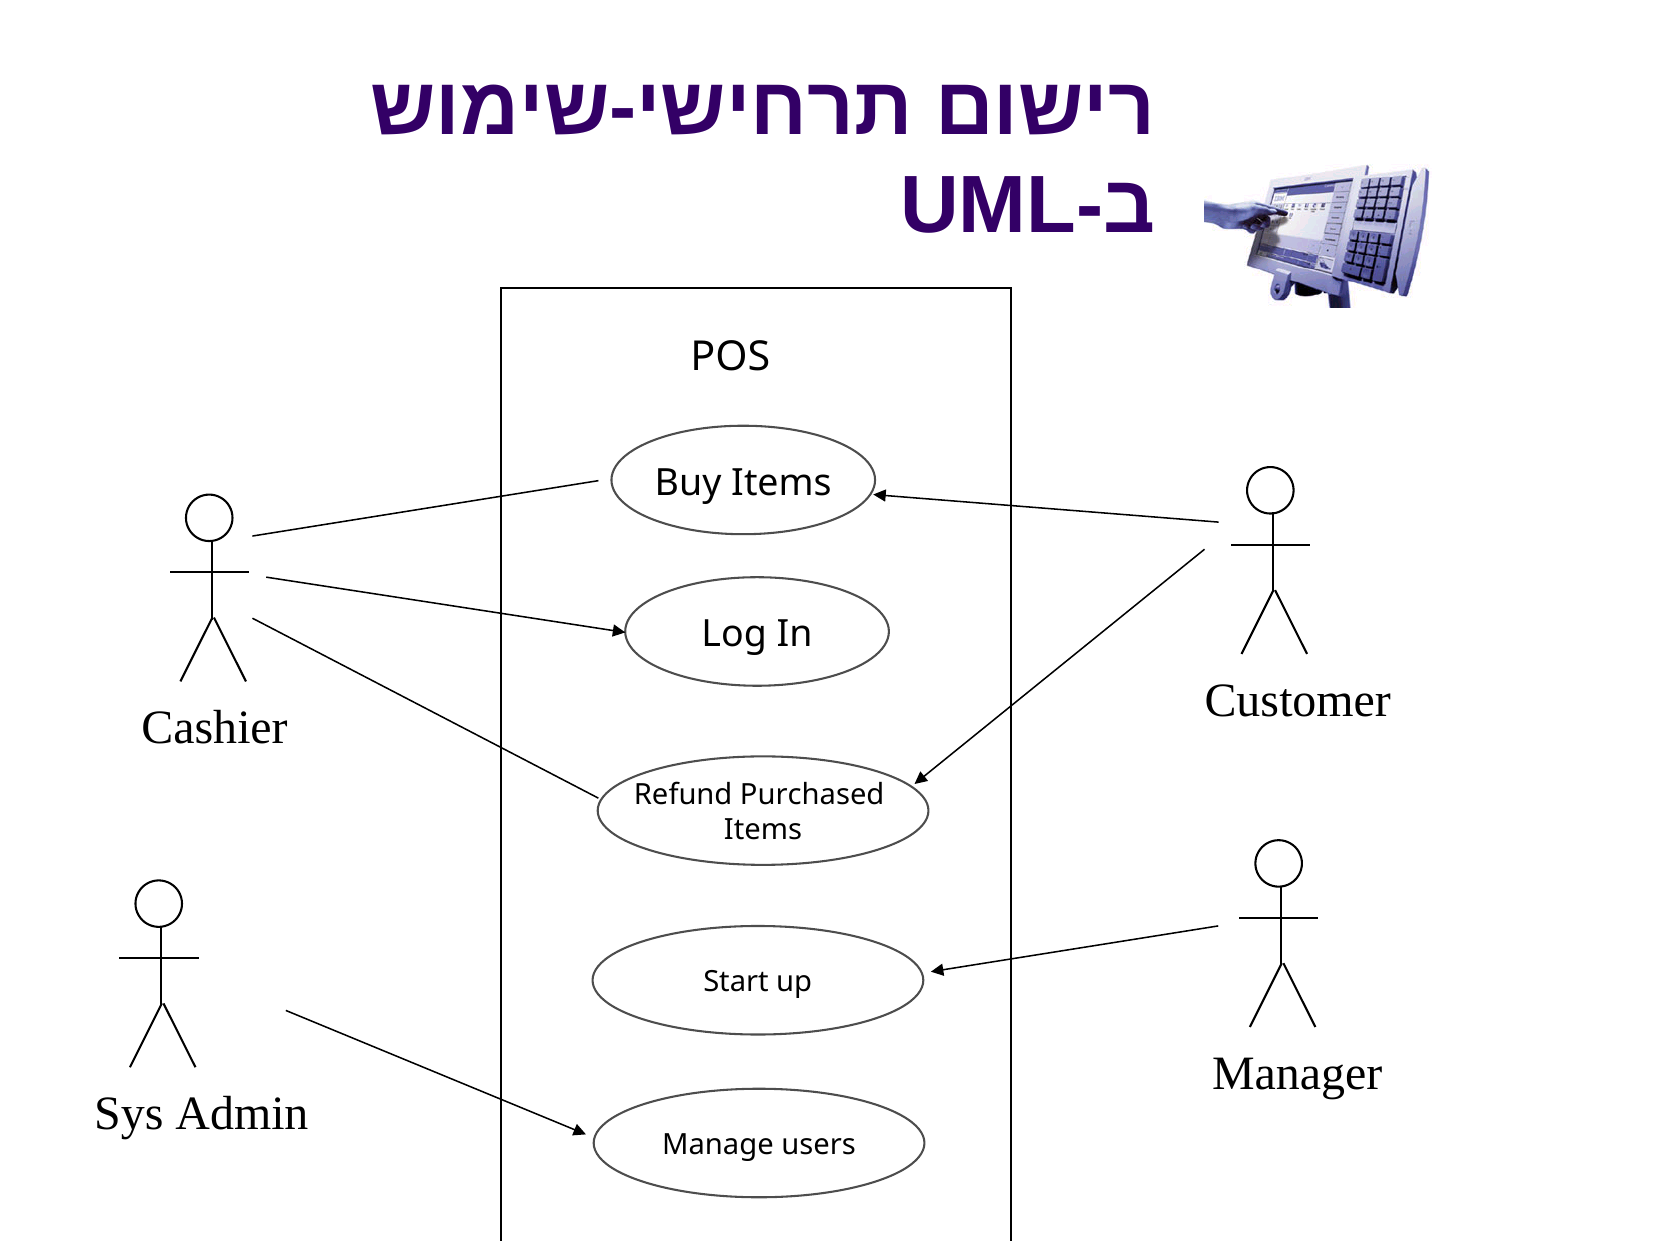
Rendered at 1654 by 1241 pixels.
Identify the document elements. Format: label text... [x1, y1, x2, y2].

title רישום תרחישי-שימוש ב-UML [82, 22, 1171, 257]
text_box Log In [625, 577, 889, 686]
text_box Start up [592, 925, 924, 1035]
text_box Manage users [593, 1088, 925, 1198]
picture [1204, 164, 1433, 309]
text_box Refund Purchased Items [597, 756, 929, 865]
text_box Sys Admin [77, 1073, 327, 1148]
text_box Buy Items [611, 425, 876, 535]
text_box Customer [1187, 659, 1409, 735]
text_box POS [675, 321, 786, 387]
text_box Manager [1195, 1033, 1400, 1108]
text_box Cashier [124, 687, 306, 762]
